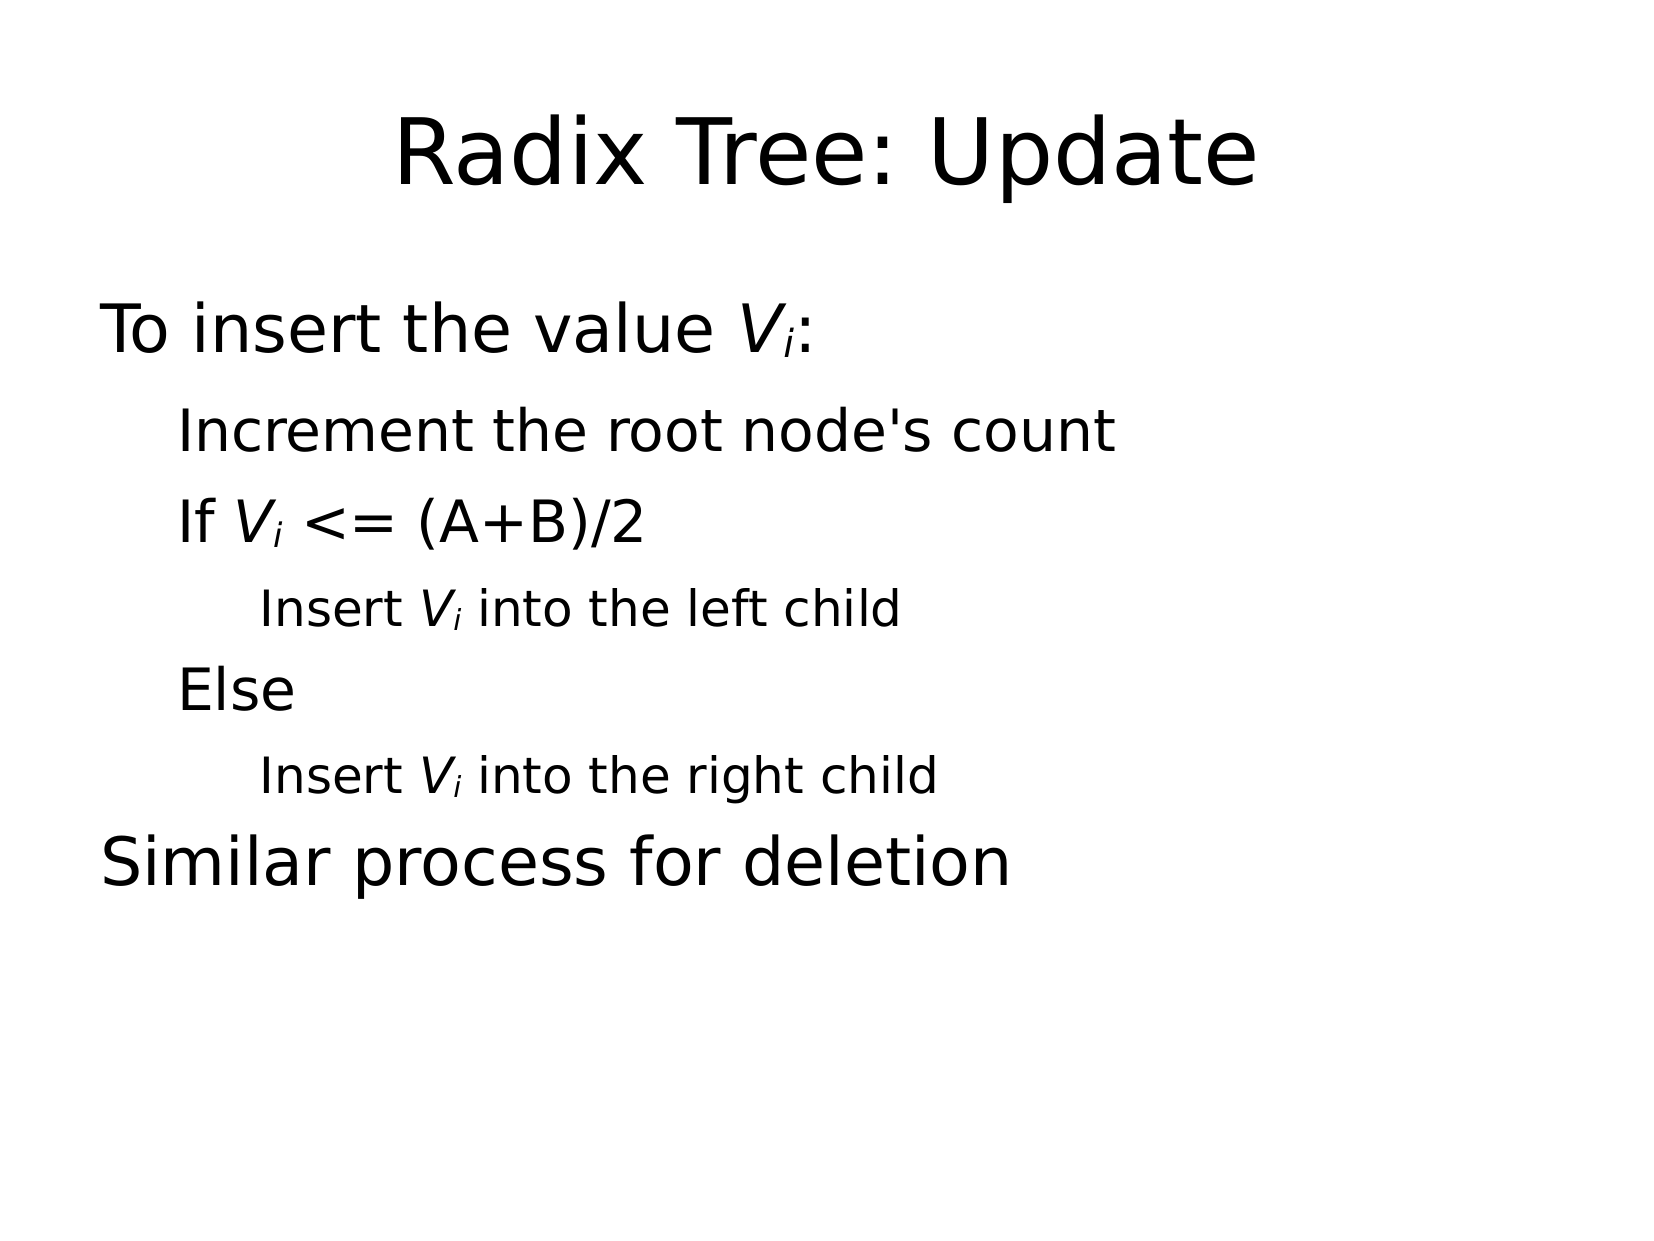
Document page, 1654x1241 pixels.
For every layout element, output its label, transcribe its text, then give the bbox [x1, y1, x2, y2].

title Radix Tree: Update [82, 49, 1571, 257]
list To insert the value Vi: Increment the root node's count If Vi <= (A+B)/2 Insert Vi into the left child Else Insert Vi into the right child Similar process for deletion [82, 290, 1571, 1109]
